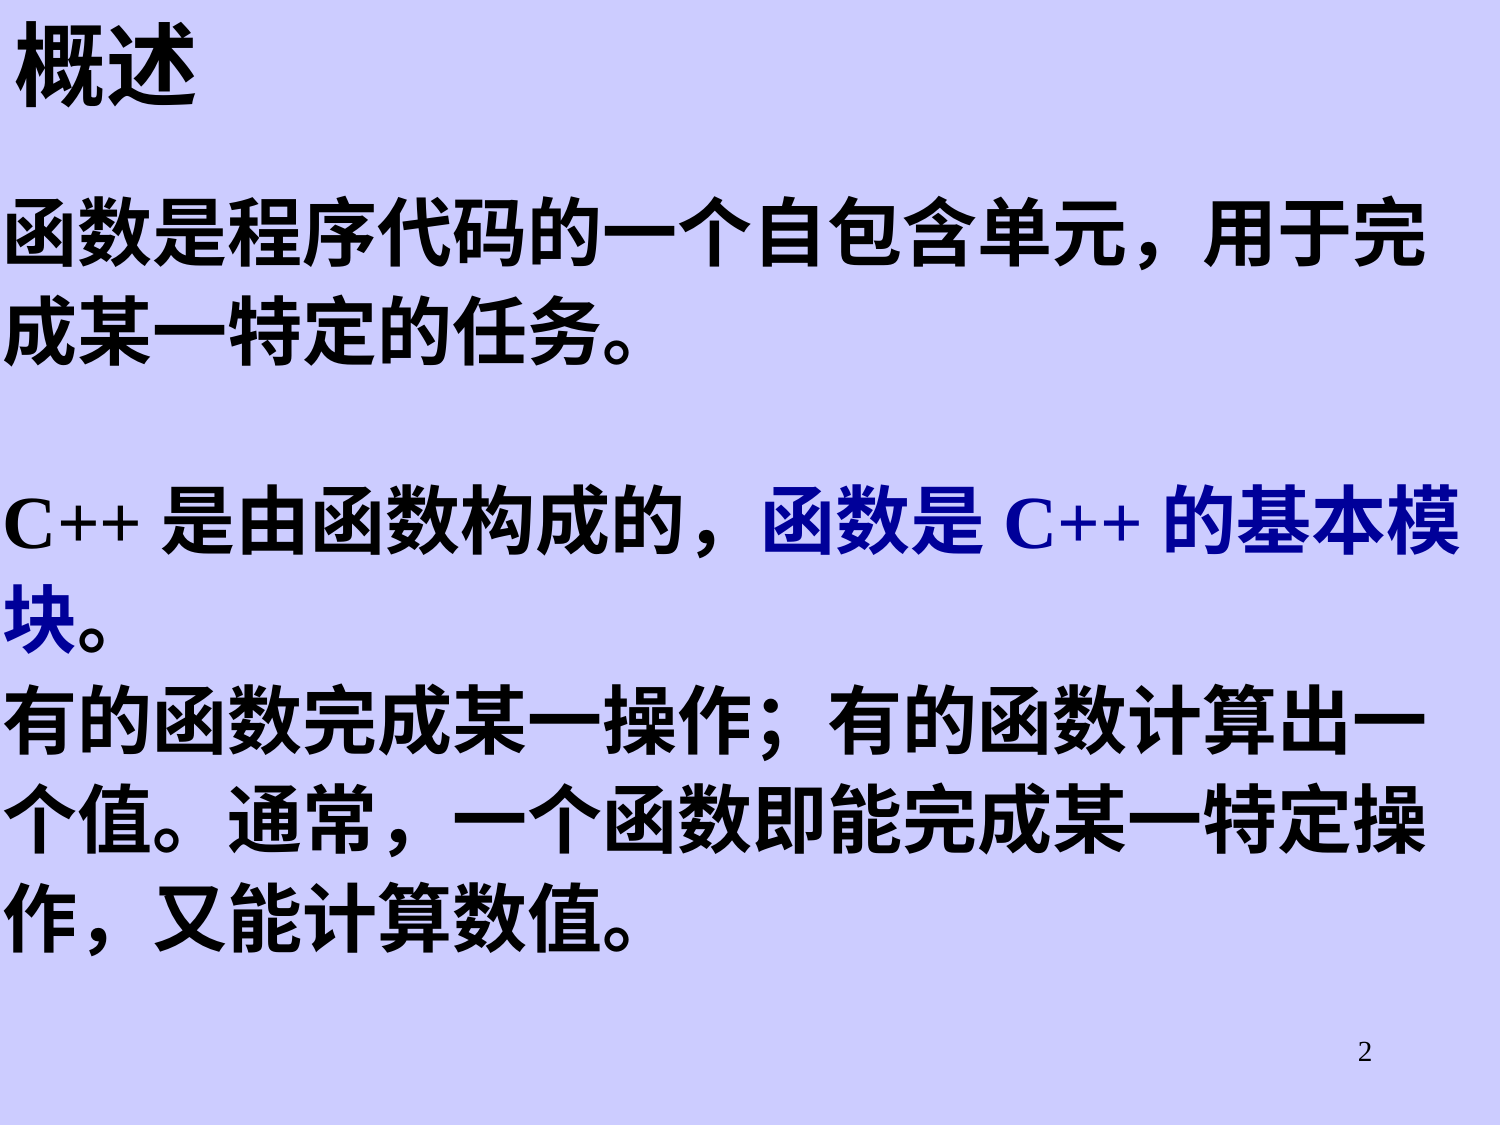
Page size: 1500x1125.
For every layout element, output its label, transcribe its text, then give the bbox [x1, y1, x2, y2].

text_box <编号> [1074, 1025, 1388, 1101]
text_box 概述 [0, 0, 325, 126]
text_box 函数是程序代码的一个自包含单元，用于完成某一特定的任务。 [0, 174, 1500, 377]
text_box 有的函数完成某一操作；有的函数计算出一个值。通常，一个函数即能完成某一特定操作，又能计算数值。 [0, 662, 1500, 964]
text_box C++是由函数构成的，函数是C++的基本模块。 [0, 462, 1500, 662]
